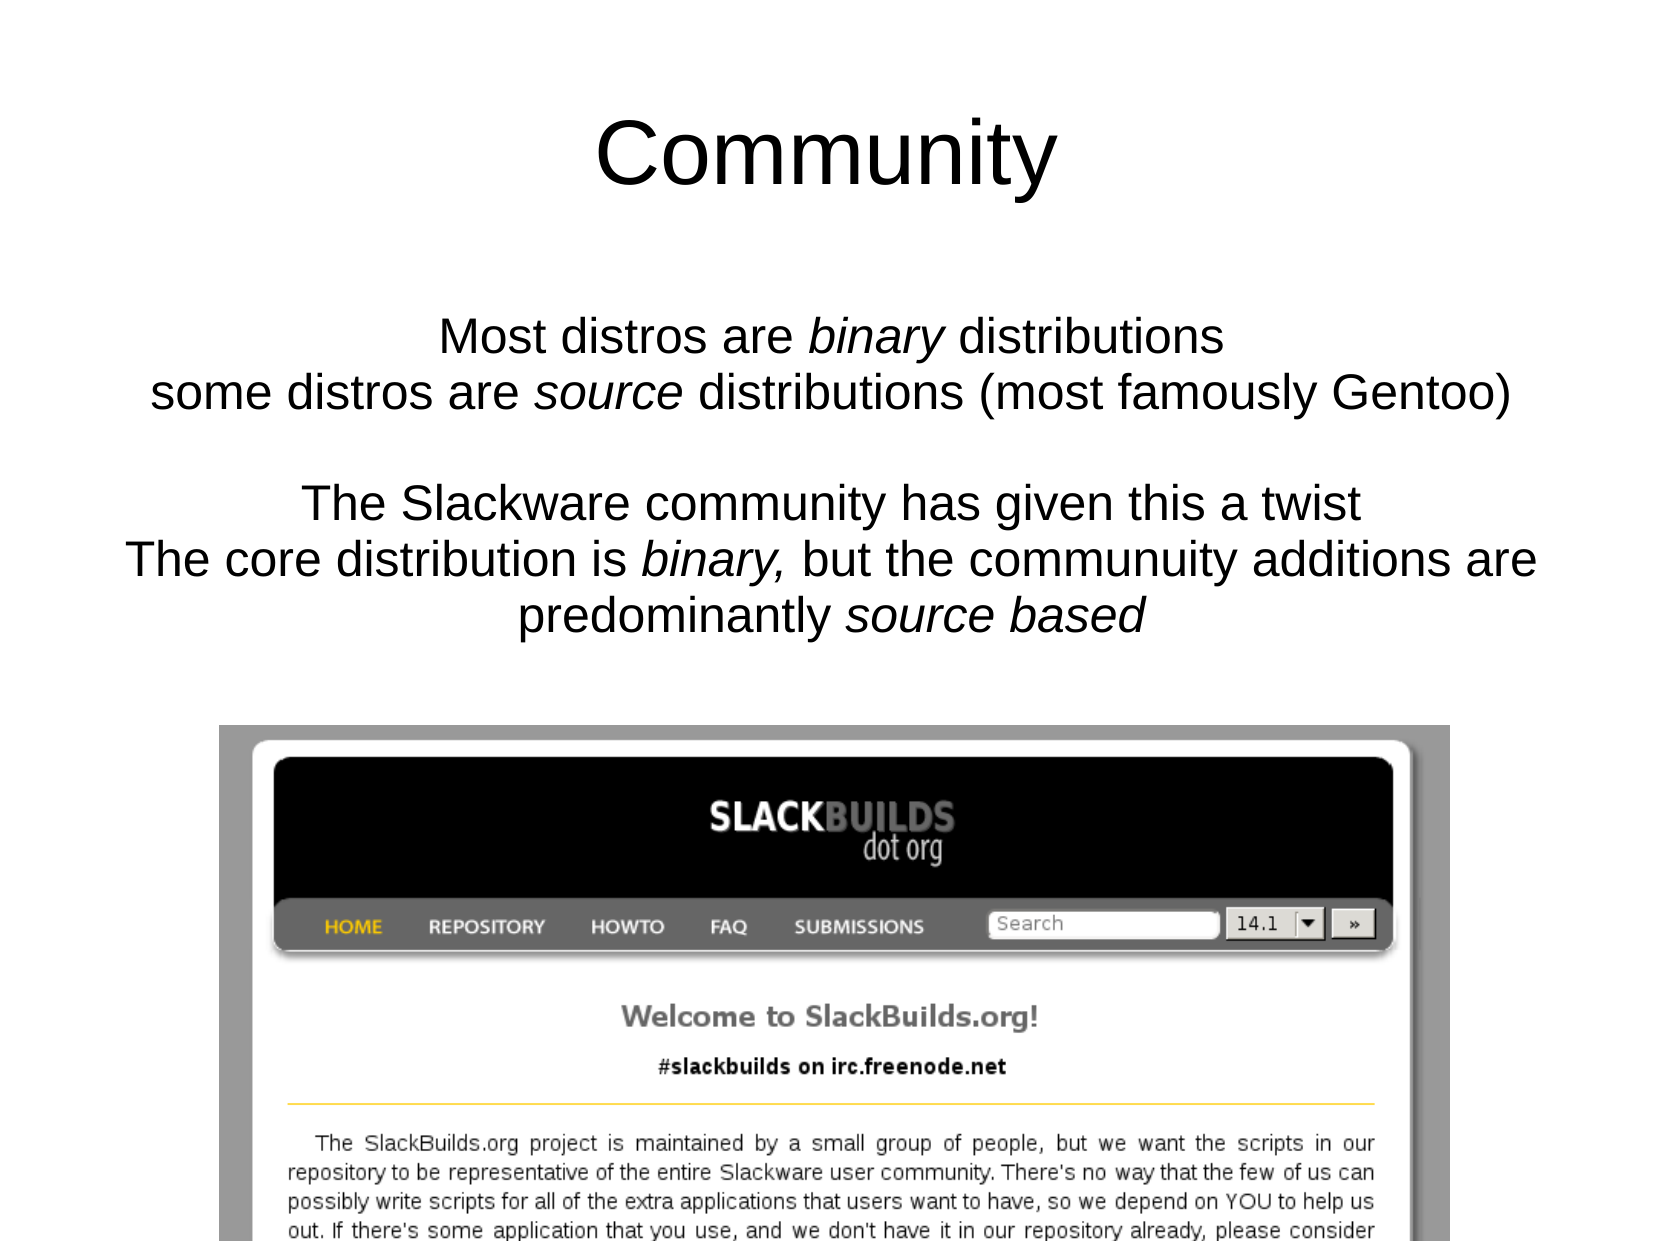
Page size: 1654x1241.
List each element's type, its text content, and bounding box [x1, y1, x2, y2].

title Community [82, 49, 1571, 257]
text_box Most distros are binary distributions some distros are source distributions (most famously Gentoo) The Slackware community has given this a twist The core distribution is binary, but the communuity additions are predominantly source based [103, 254, 1560, 697]
picture [219, 725, 1450, 1241]
